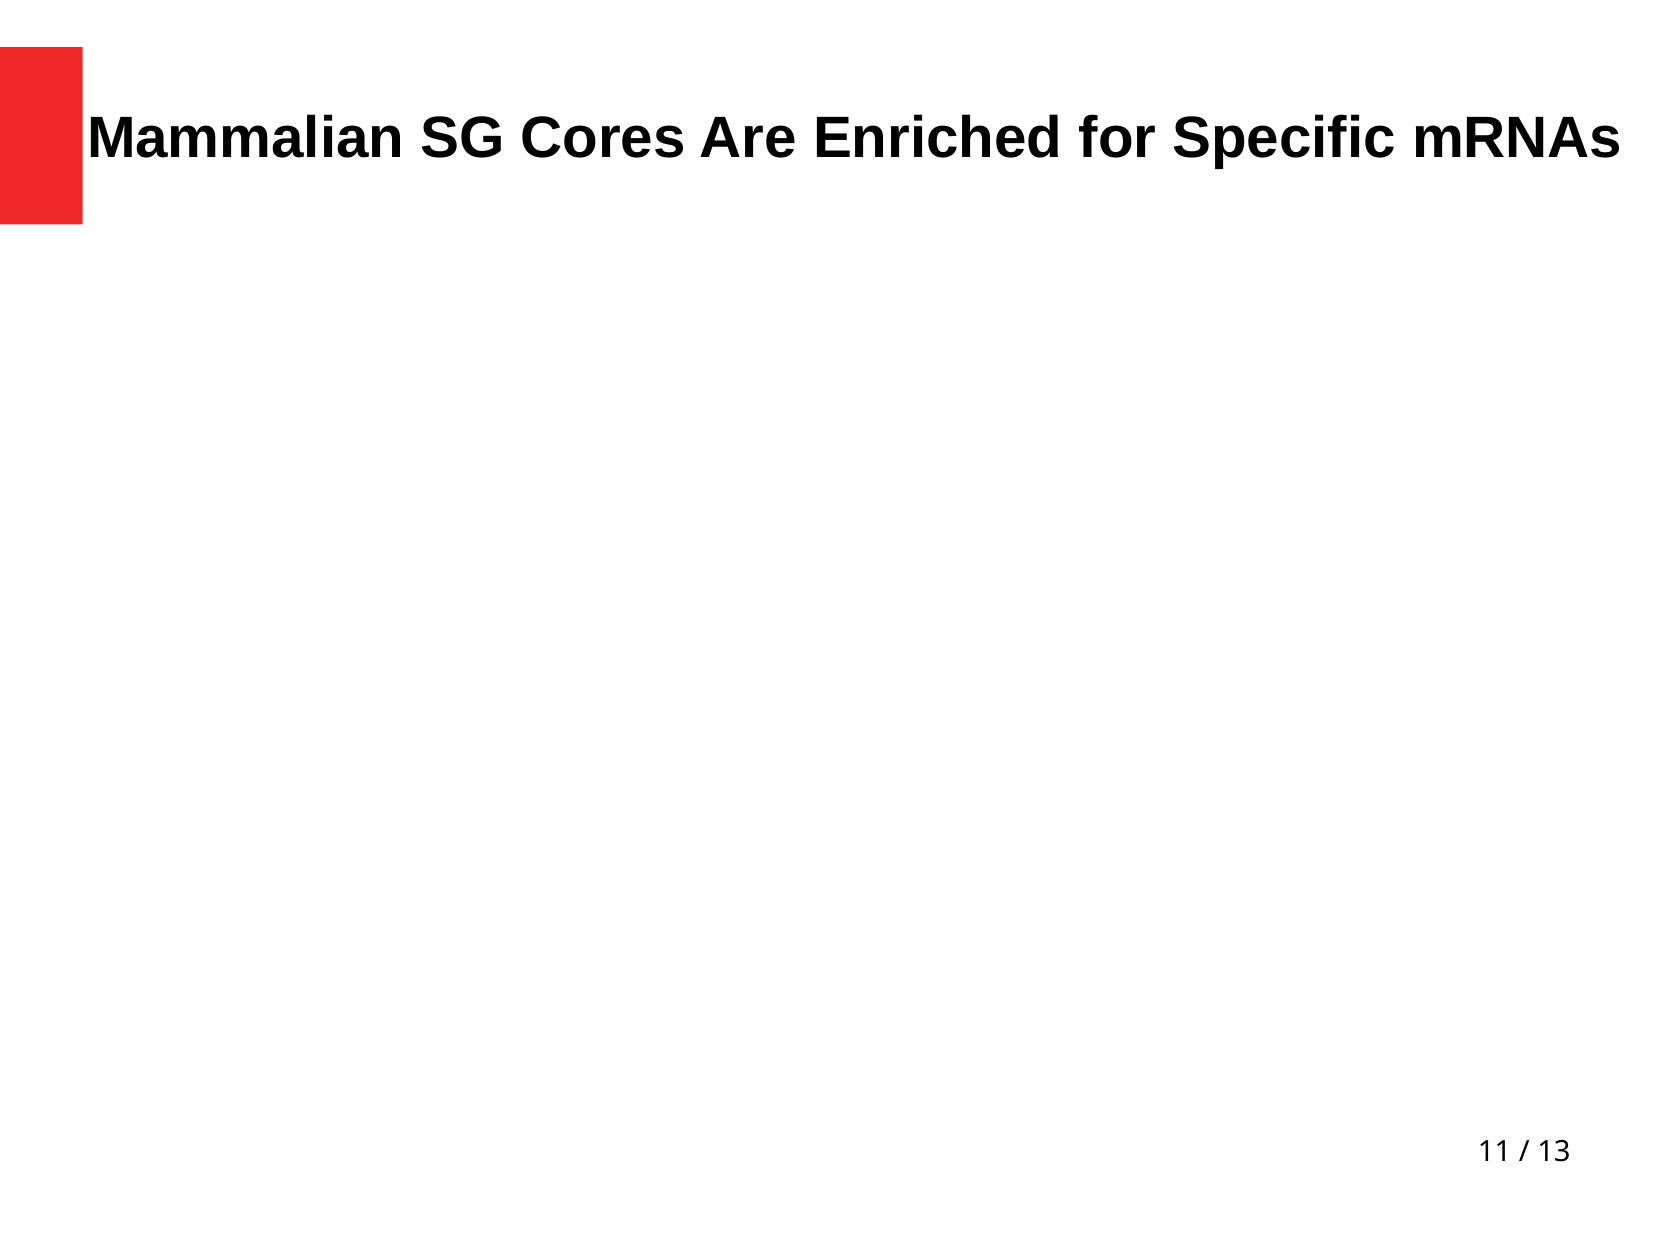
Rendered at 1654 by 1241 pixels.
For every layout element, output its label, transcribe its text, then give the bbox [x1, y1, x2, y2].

text_box Mammalian SG Cores Are Enriched for Specific mRNAs [72, 96, 1651, 196]
